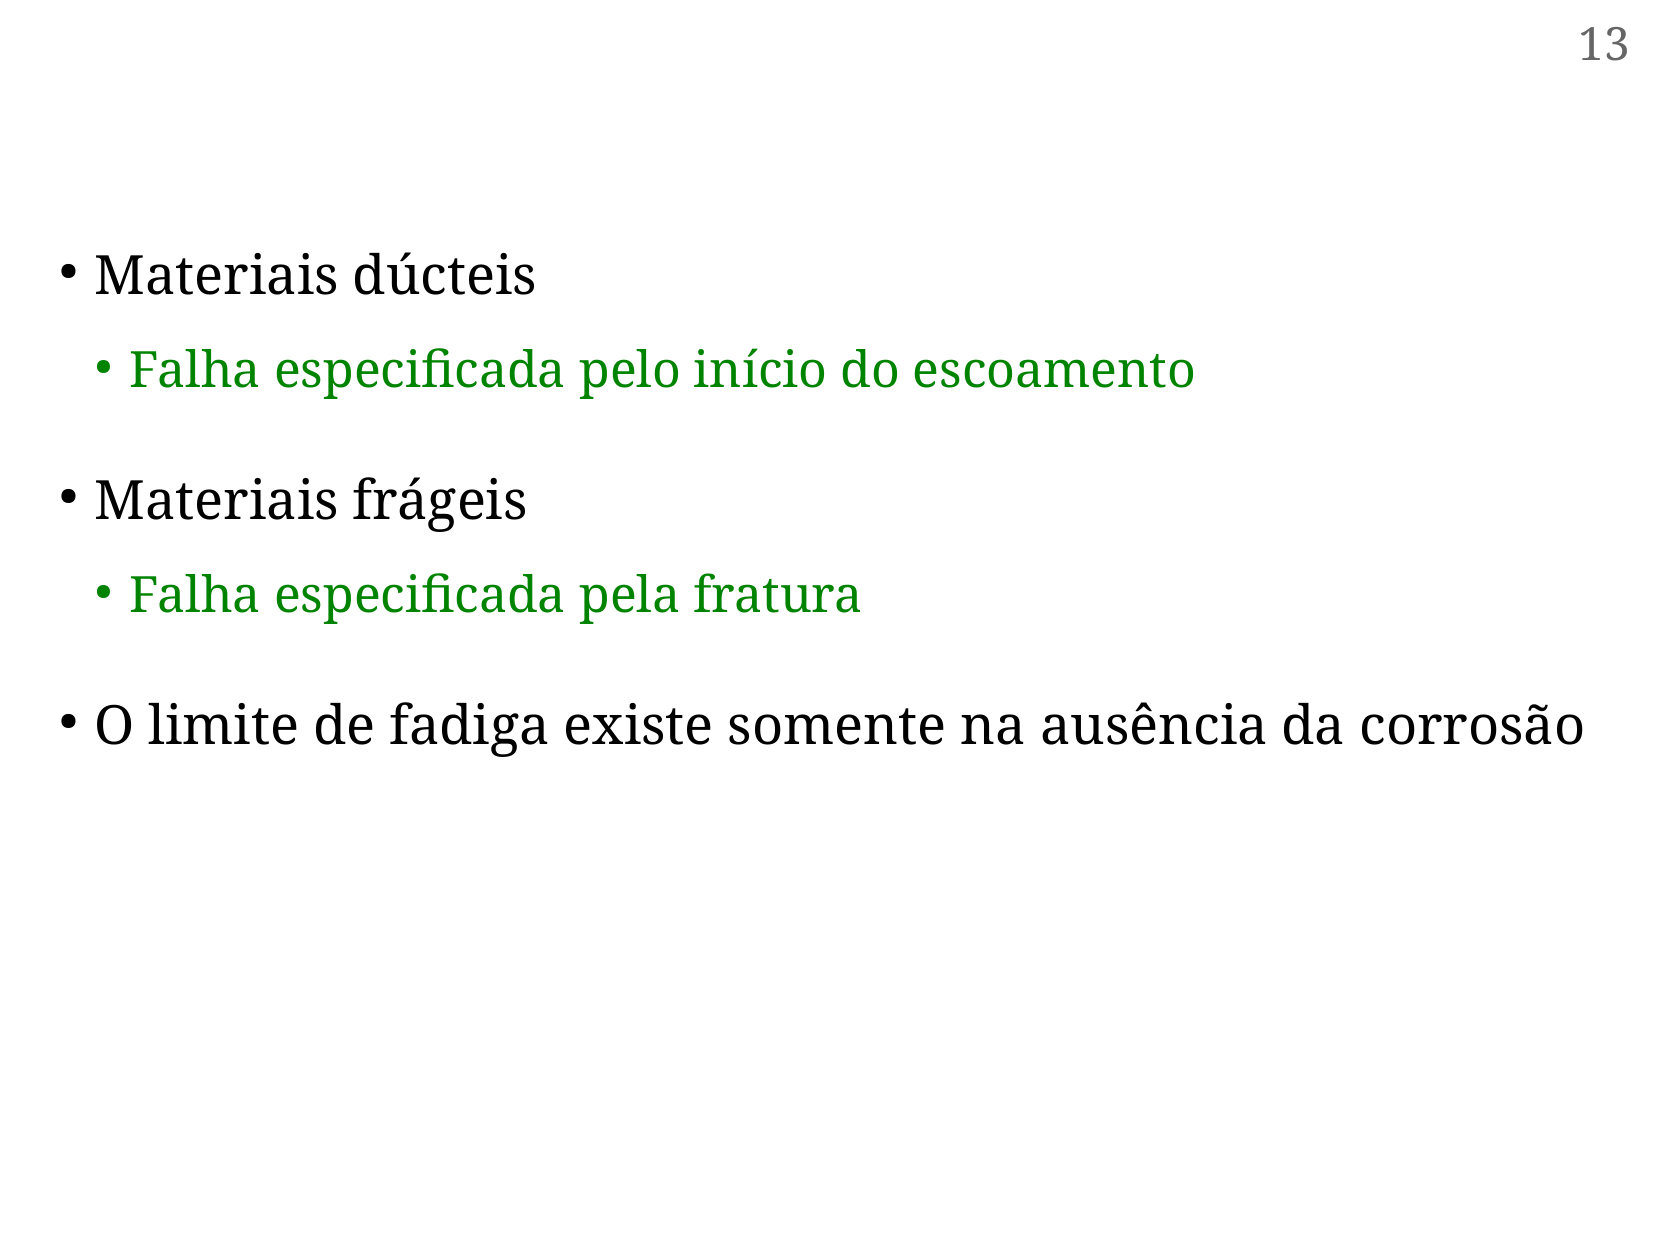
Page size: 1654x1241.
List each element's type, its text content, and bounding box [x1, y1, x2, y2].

list Materiais dúcteis Falha especificada pelo início do escoamento Materiais frágeis Falha especificada pela fratura O limite de fadiga existe somente na ausência da corrosão [59, 236, 1595, 1211]
